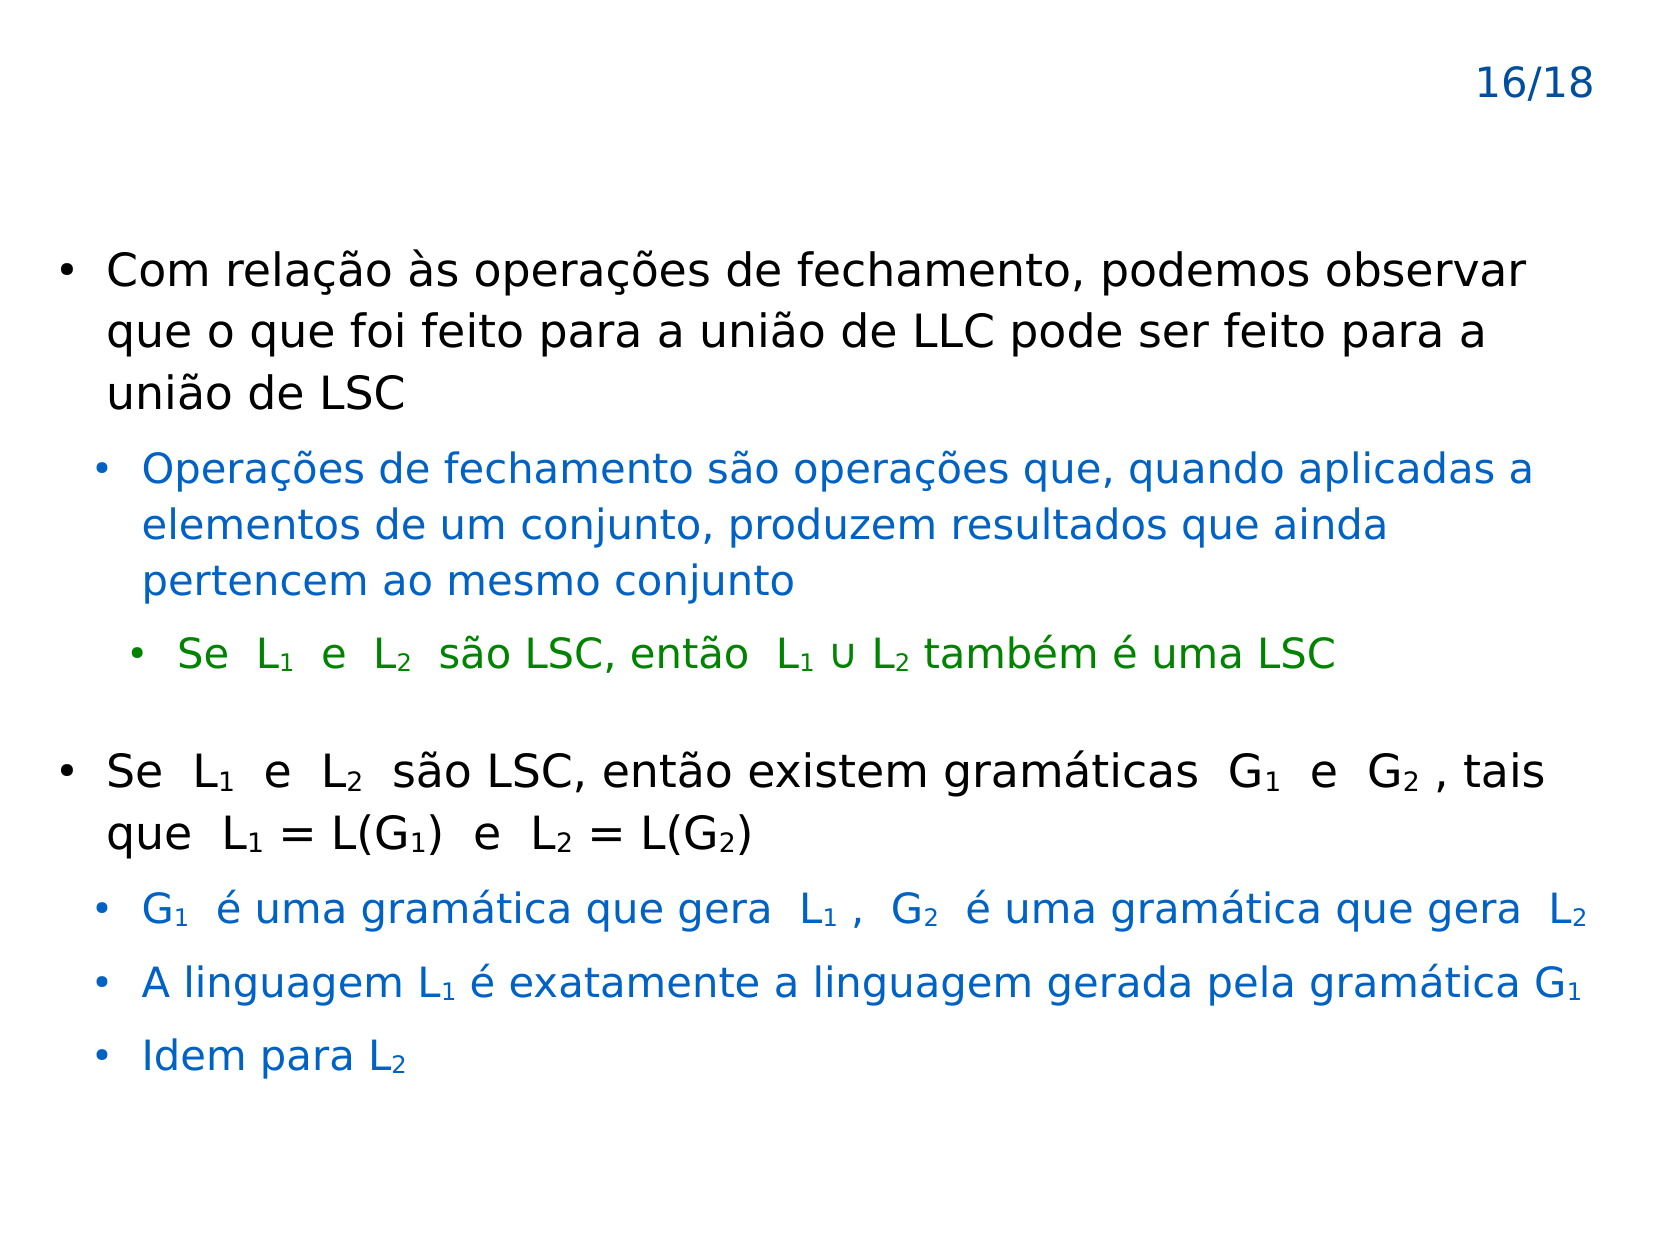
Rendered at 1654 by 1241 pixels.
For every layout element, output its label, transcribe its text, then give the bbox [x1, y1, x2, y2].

list Com relação às operações de fechamento, podemos observar que o que foi feito para a união de LLC pode ser feito para a união de LSC Operações de fechamento são operações que, quando aplicadas a elementos de um conjunto, produzem resultados que ainda pertencem ao mesmo conjunto Se L1 e L2 são LSC, então L1 ∪ L2 também é uma LSC Se L1 e L2 são LSC, então existem gramáticas G1 e G2 , tais que L1 = L(G1) e L2 = L(G2) G1 ​ é uma gramática que gera L1 , G2 é uma gramática que gera L2 A linguagem L1​ é exatamente a linguagem gerada pela gramática G1​ Idem para L2 [59, 236, 1595, 1211]
